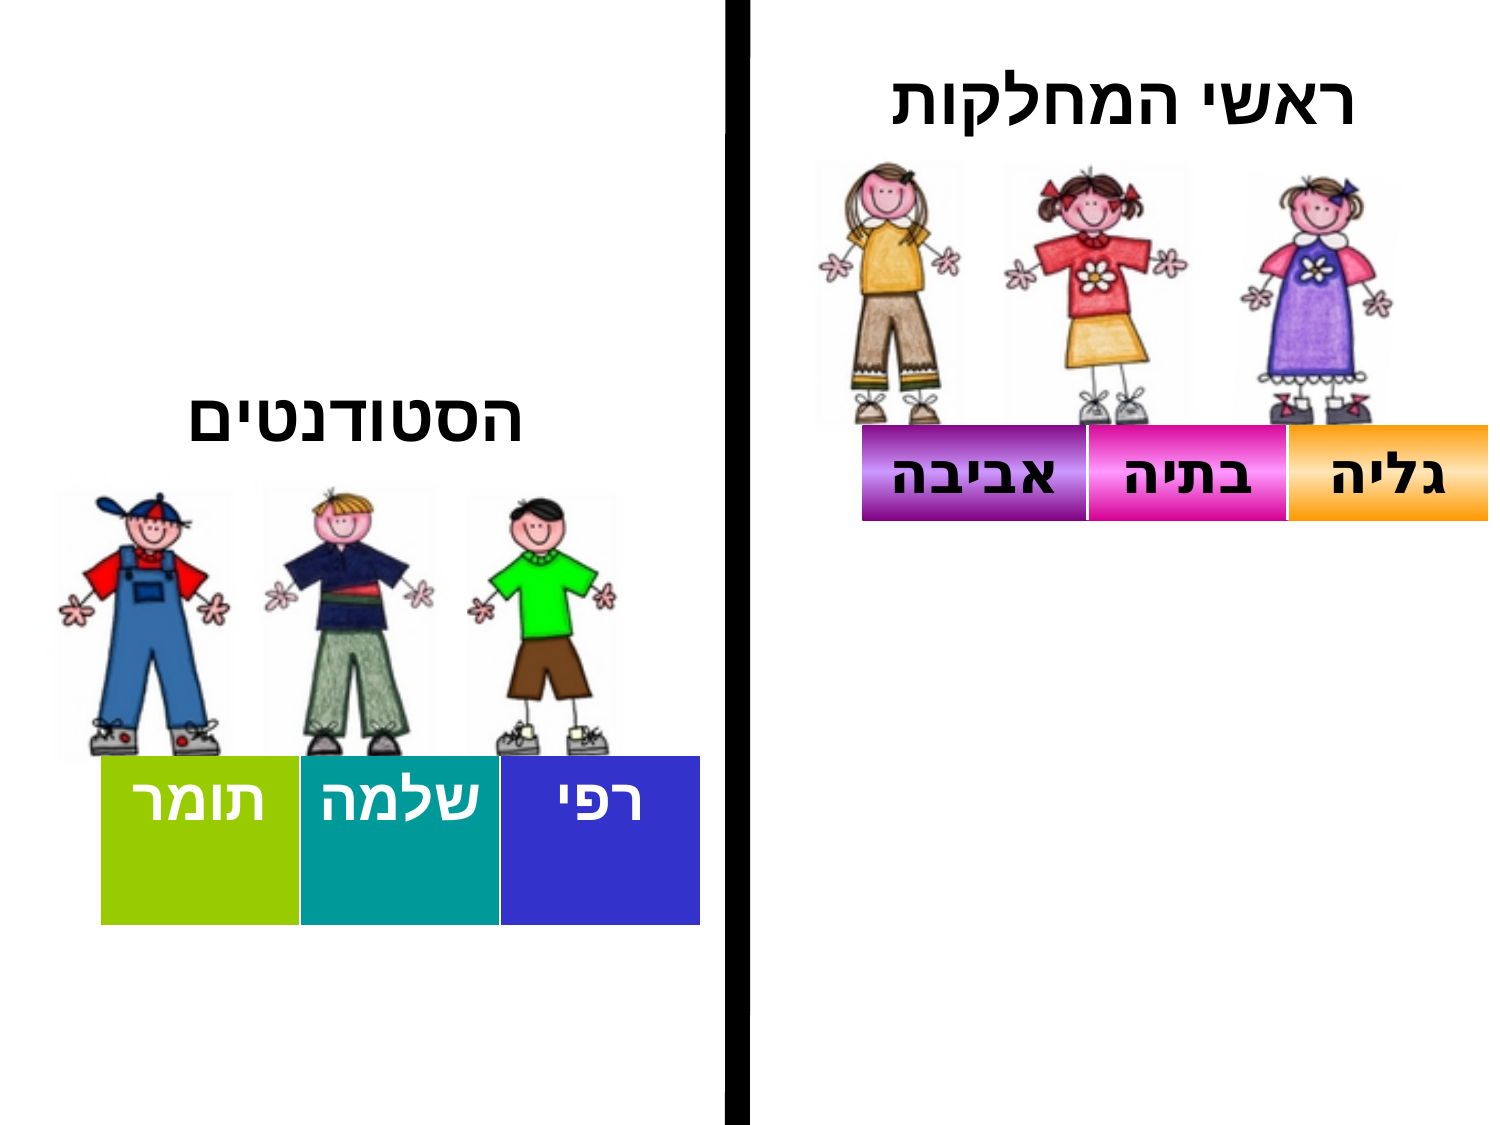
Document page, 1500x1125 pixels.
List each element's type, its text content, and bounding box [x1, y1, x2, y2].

text_box ראשי המחלקות [876, 49, 1373, 146]
table_header [812, 425, 862, 520]
table_header שלמה [301, 756, 499, 925]
picture [795, 134, 1442, 435]
picture [29, 463, 653, 766]
table_header בתיה [1089, 425, 1286, 520]
text_box הסטודנטים [62, 367, 650, 463]
table_header רפי [501, 756, 700, 925]
table_header תומר [101, 756, 299, 925]
table_header אביבה [862, 425, 1086, 520]
table_header גליה [1289, 425, 1488, 520]
table_header [50, 756, 100, 925]
